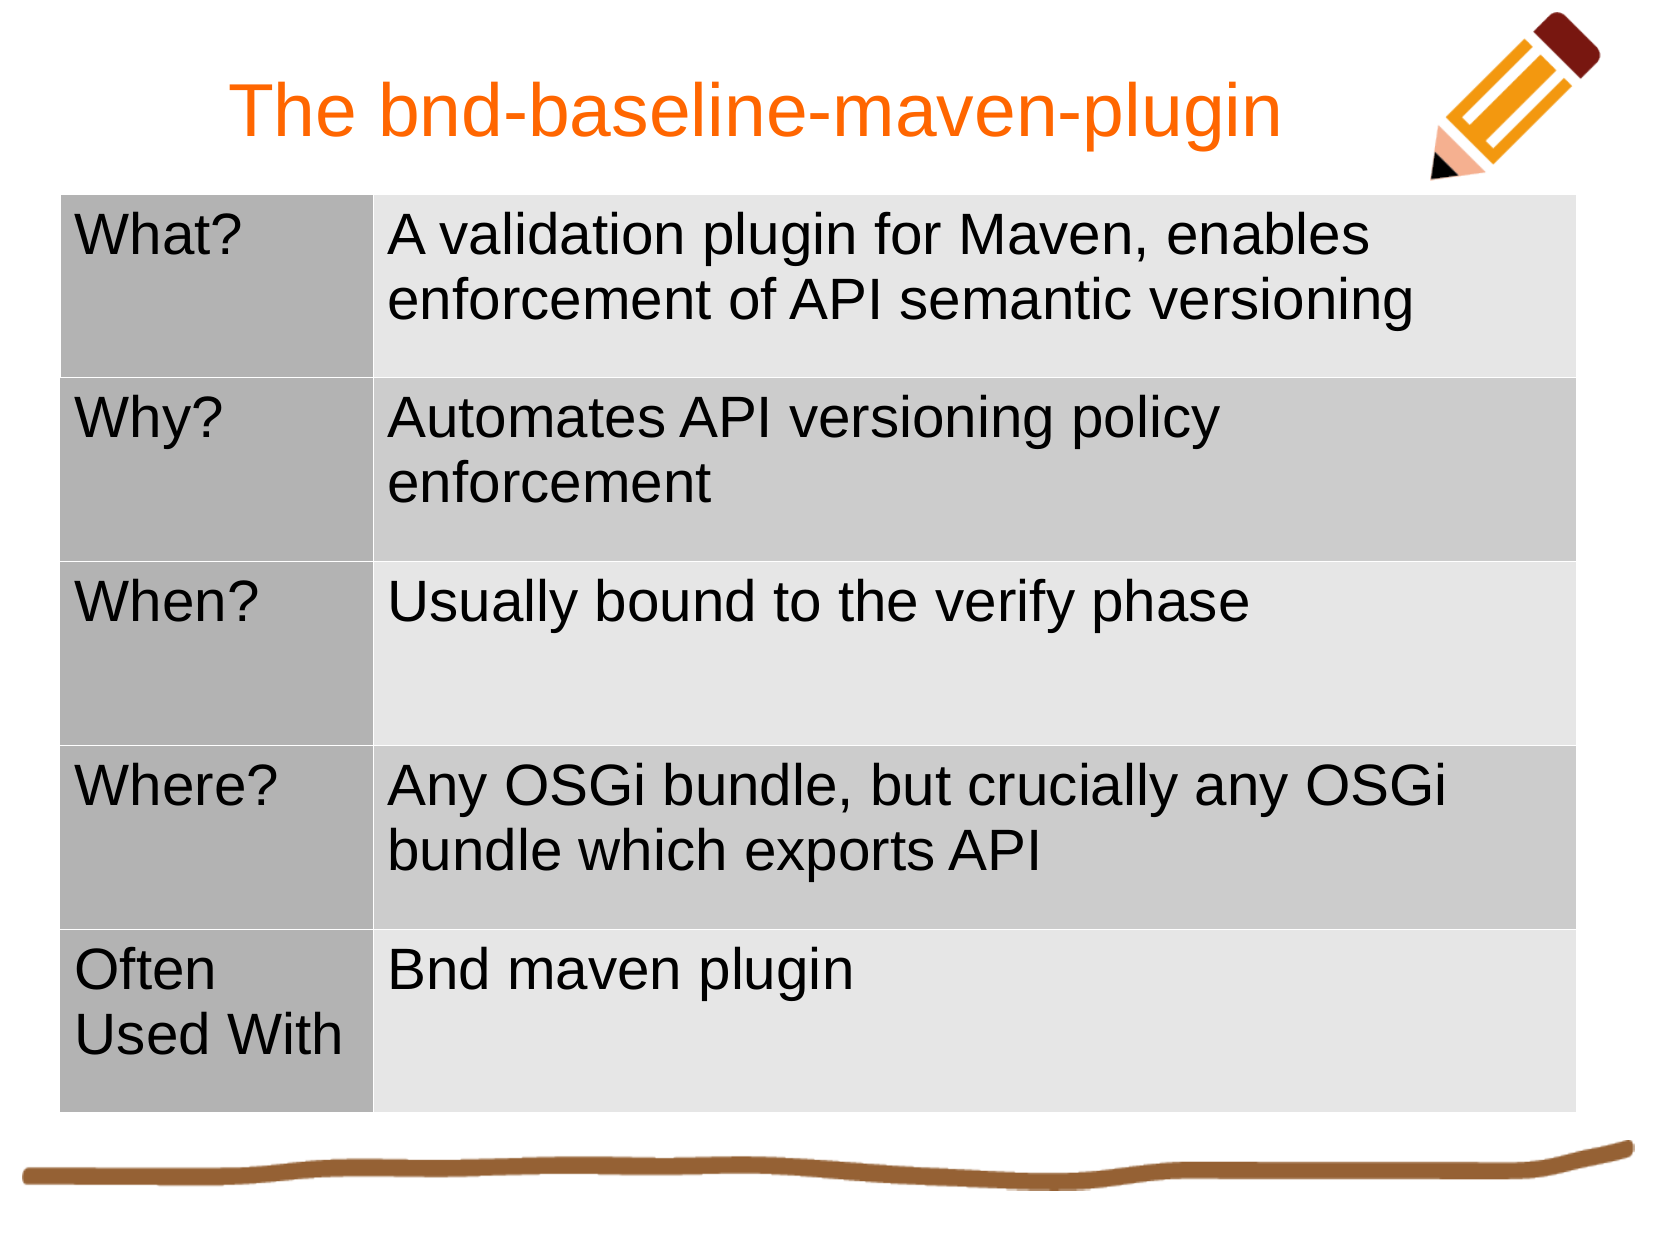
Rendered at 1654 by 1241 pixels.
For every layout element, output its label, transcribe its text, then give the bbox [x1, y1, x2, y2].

picture [1430, 12, 1601, 181]
title The bnd-baseline-maven-plugin [82, 49, 1430, 172]
picture [22, 1140, 1635, 1191]
table_cell Automates API versioning policy enforcement [374, 378, 1576, 561]
table_cell Usually bound to the verify phase [374, 562, 1576, 745]
table_header A validation plugin for Maven, enables enforcement of API semantic versioning [374, 195, 1576, 377]
table_cell When? [60, 562, 373, 745]
table_cell Bnd maven plugin [374, 930, 1576, 1112]
table_cell Why? [60, 378, 373, 561]
table_cell Where? [60, 746, 373, 929]
table_cell Any OSGi bundle, but crucially any OSGi bundle which exports API [374, 746, 1576, 929]
table_cell Often Used With [60, 930, 373, 1112]
table_header What? [61, 195, 373, 377]
